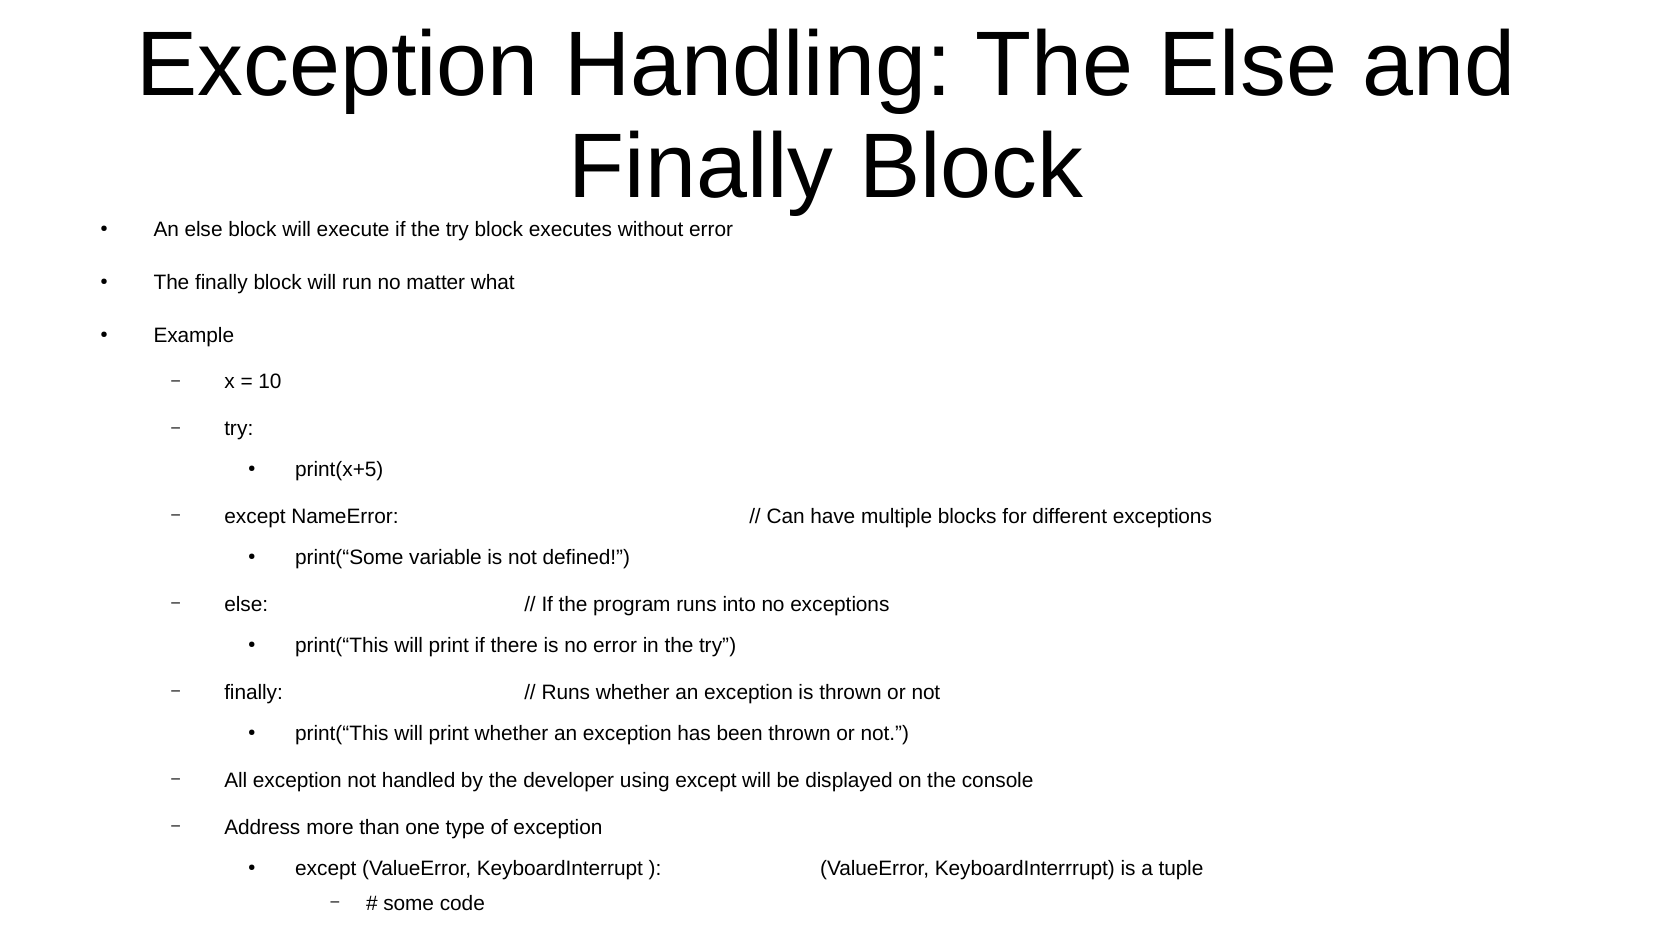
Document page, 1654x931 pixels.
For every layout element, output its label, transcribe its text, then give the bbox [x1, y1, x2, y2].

title Exception Handling: The Else and Finally Block [82, 12, 1571, 217]
list An else block will execute if the try block executes without error The finally block will run no matter what Example x = 10 try: print(x+5) except NameError: // Can have multiple blocks for different exceptions print(“Some variable is not defined!”) else: // If the program runs into no exceptions print(“This will print if there is no error in the try”) finally: // Runs whether an exception is thrown or not print(“This will print whether an exception has been thrown or not.”) All exception not handled by the developer using except will be displayed on the console Address more than one type of exception except (ValueError, KeyboardInterrupt ): (ValueError, KeyboardInterrrupt) is a tuple # some code [82, 217, 1636, 916]
